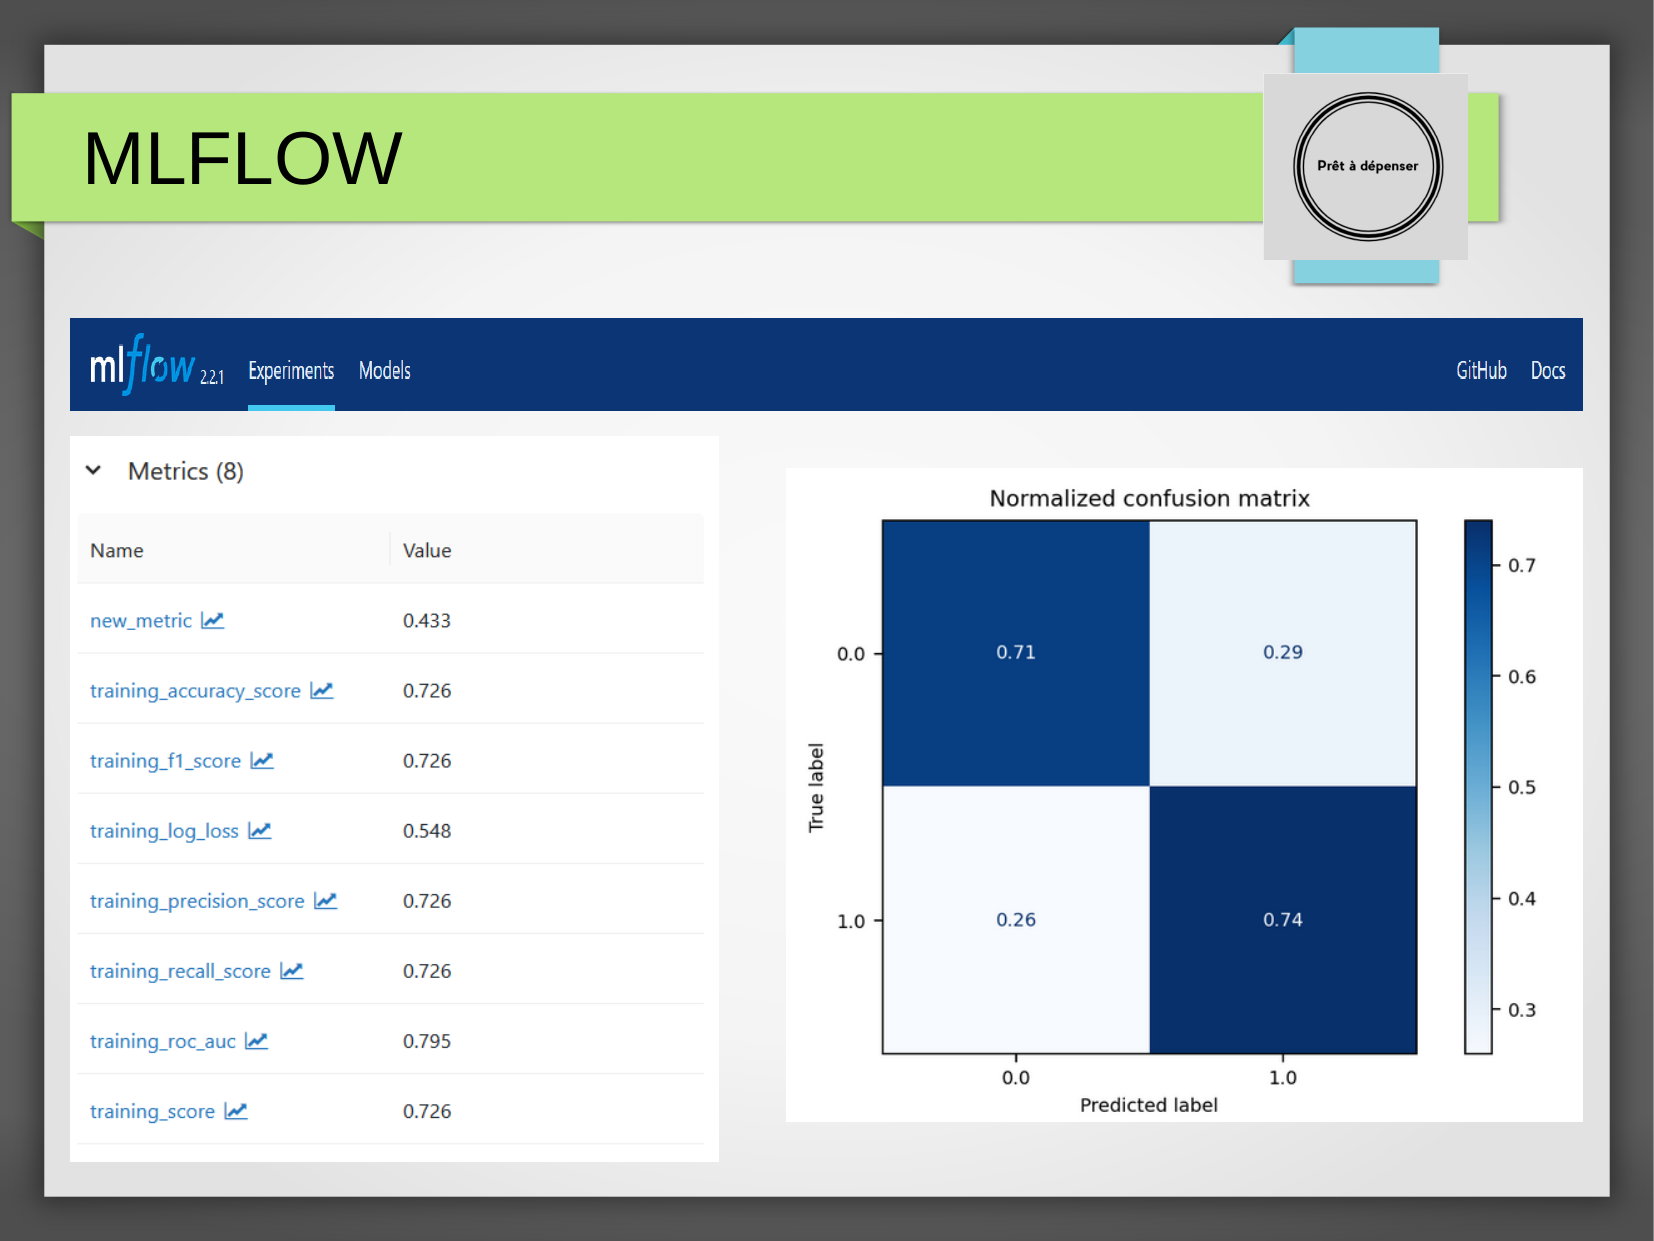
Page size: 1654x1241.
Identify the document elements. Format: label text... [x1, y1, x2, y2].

title MLFLOW [82, 116, 1263, 201]
picture [0, 0, 1654, 1241]
